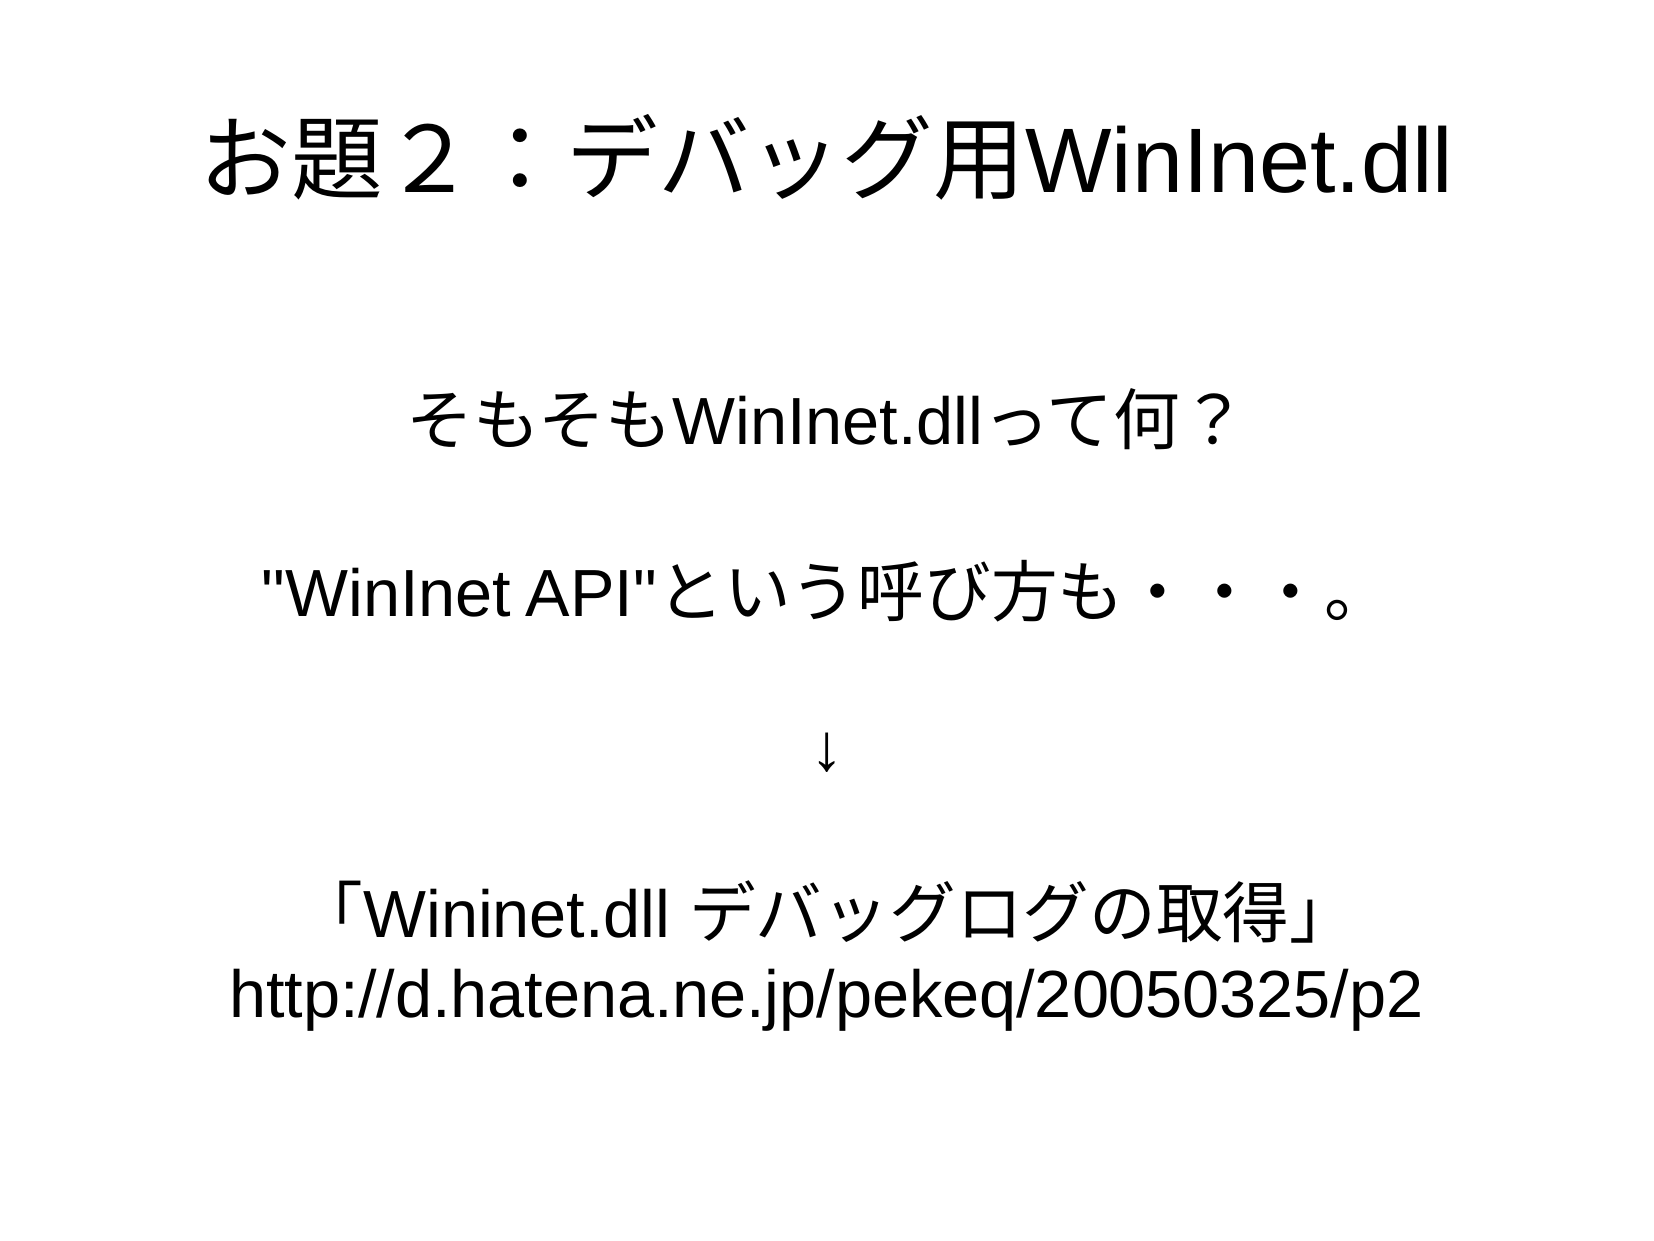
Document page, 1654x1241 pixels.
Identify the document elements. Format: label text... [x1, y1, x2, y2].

title お題２：デバッグ用WinInet.dll [82, 56, 1571, 250]
subtitle そもそもWinInet.dllって何？ "WinInet API"という呼び方も・・・。 ↓ 「Wininet.dll デバッグログの取得」 http://d.hatena.ne.jp/pekeq/20050325/p2 [82, 297, 1571, 1102]
